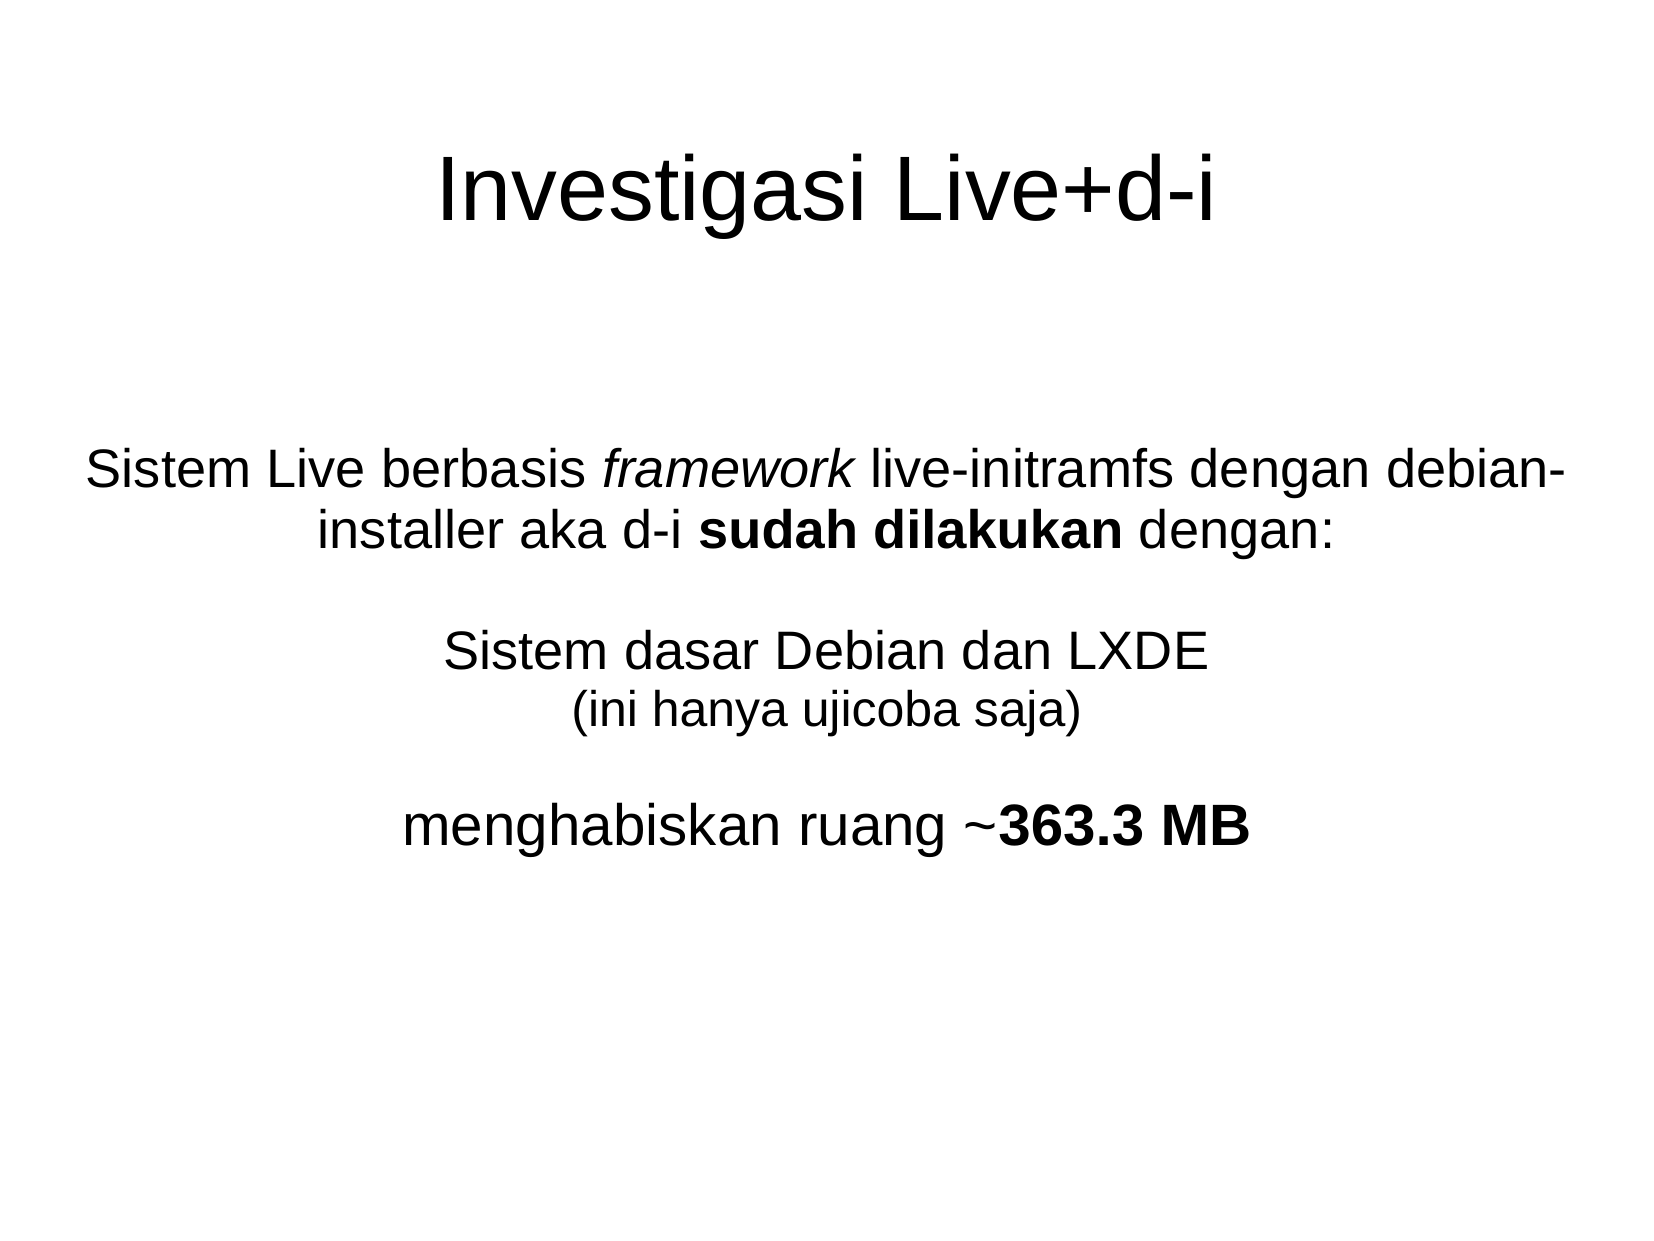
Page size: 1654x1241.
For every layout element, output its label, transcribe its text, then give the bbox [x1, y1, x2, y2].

subtitle Sistem Live berbasis framework live-initramfs dengan debian-installer aka d-i sudah dilakukan dengan: Sistem dasar Debian dan LXDE (ini hanya ujicoba saja) menghabiskan ruang ~363.3 MB [82, 187, 1571, 1109]
title Investigasi Live+d-i [82, 84, 1571, 187]
